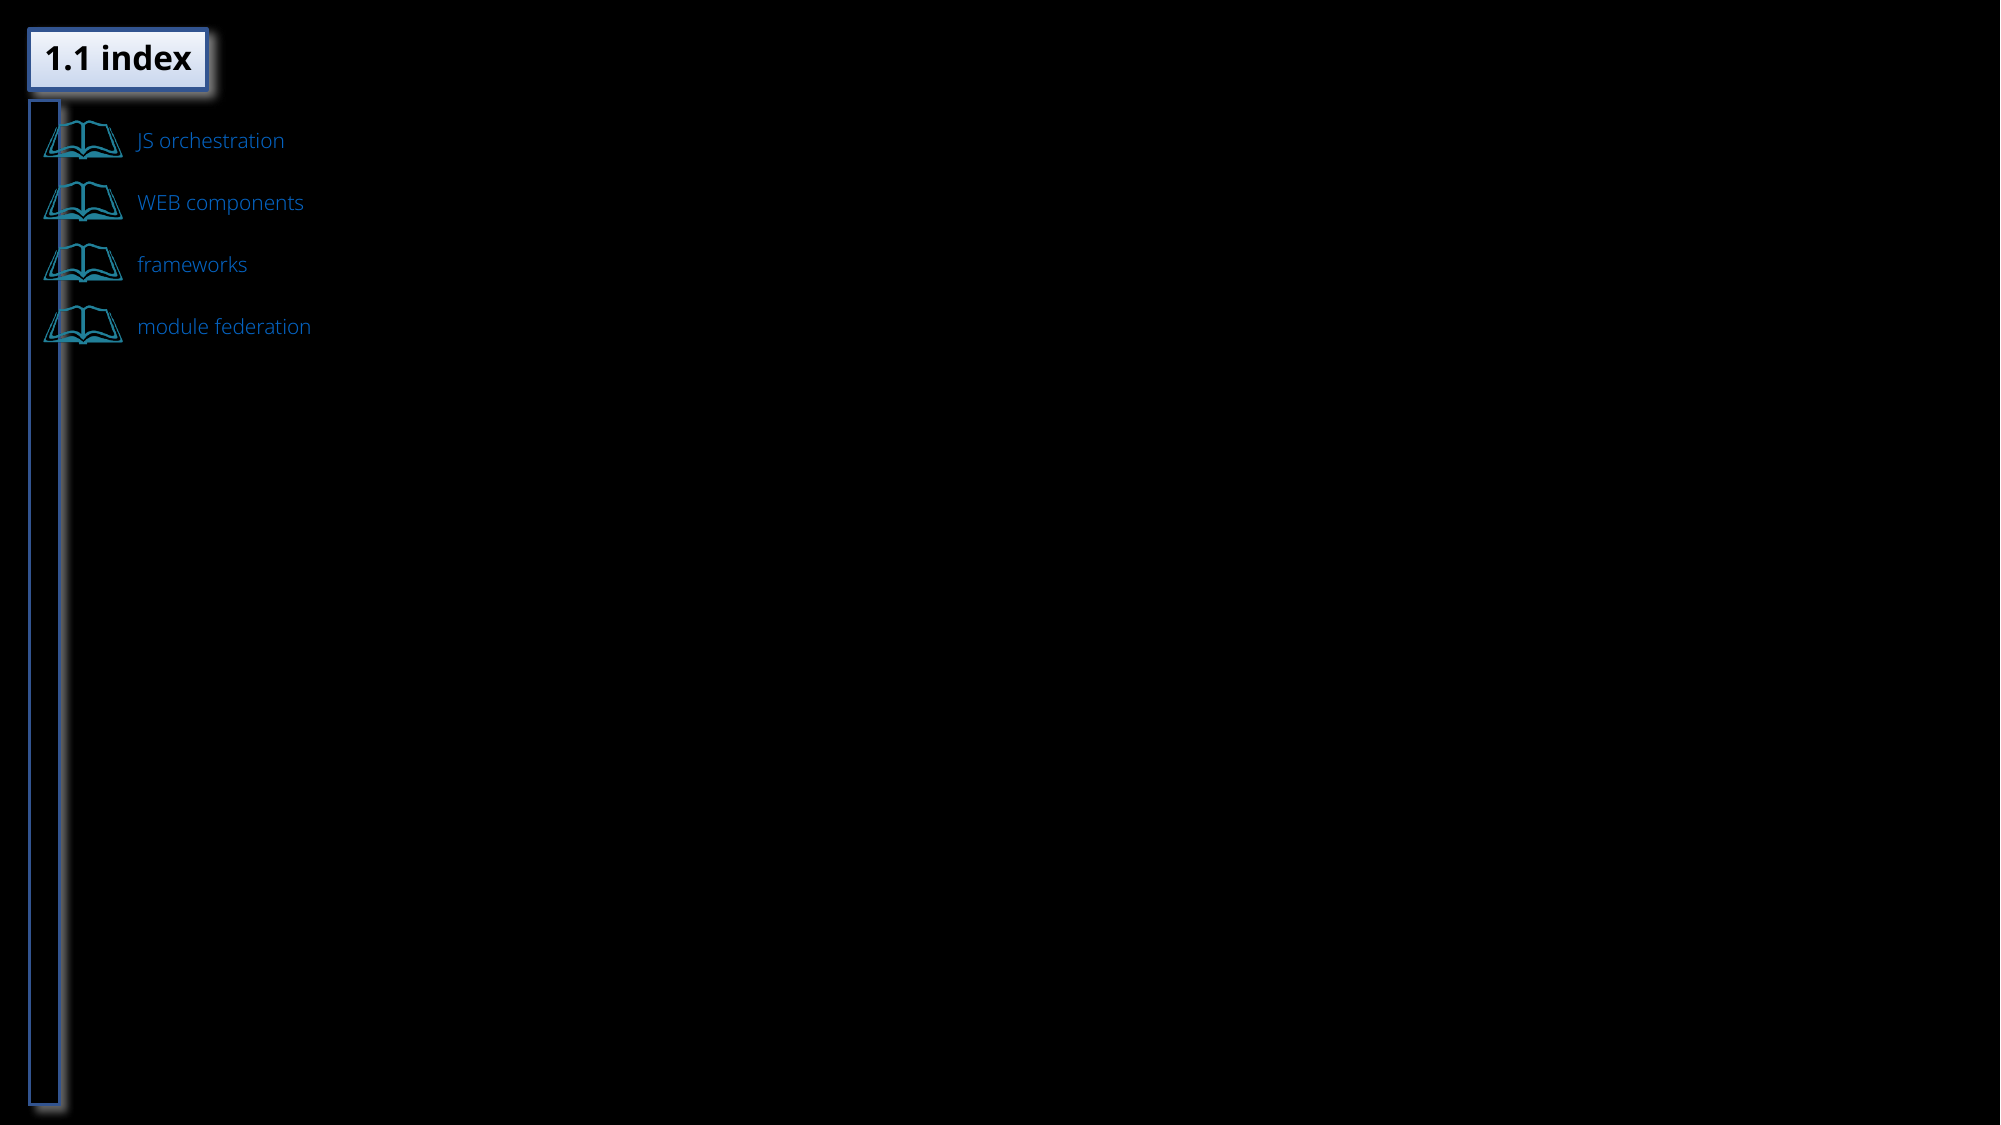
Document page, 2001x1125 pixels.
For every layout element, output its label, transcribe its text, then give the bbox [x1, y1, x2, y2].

text_box JS orchestration [122, 120, 300, 164]
text_box [29, 100, 60, 1105]
picture [41, 241, 123, 285]
text_box WEB components [122, 182, 320, 226]
text_box frameworks [122, 244, 263, 288]
picture [41, 179, 123, 224]
title 1.1 index [29, 29, 207, 90]
picture [41, 118, 123, 162]
picture [41, 303, 123, 347]
text_box module federation [122, 306, 327, 350]
